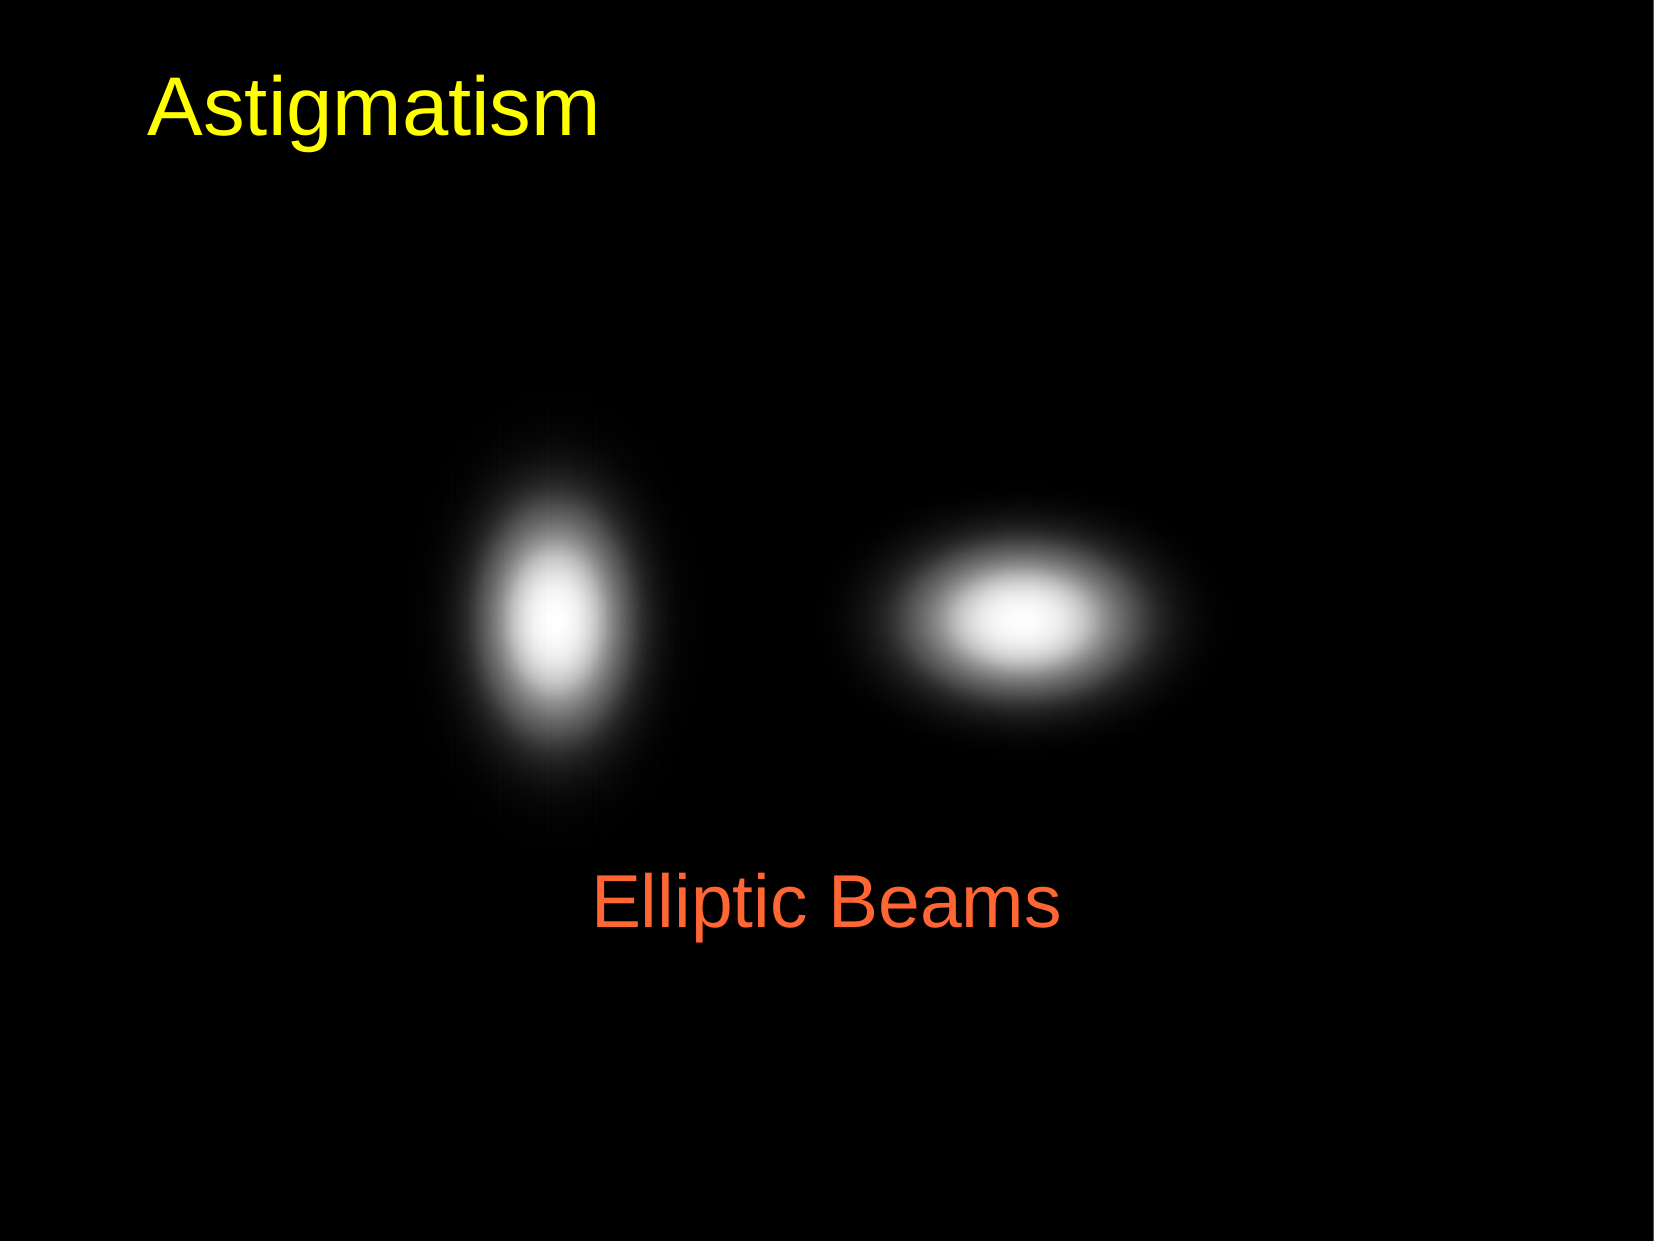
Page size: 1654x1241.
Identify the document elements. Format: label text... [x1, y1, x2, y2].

text_box Elliptic Beams [576, 851, 1078, 951]
text_box Astigmatism [132, 53, 617, 161]
picture [407, 395, 703, 845]
picture [796, 472, 1247, 768]
